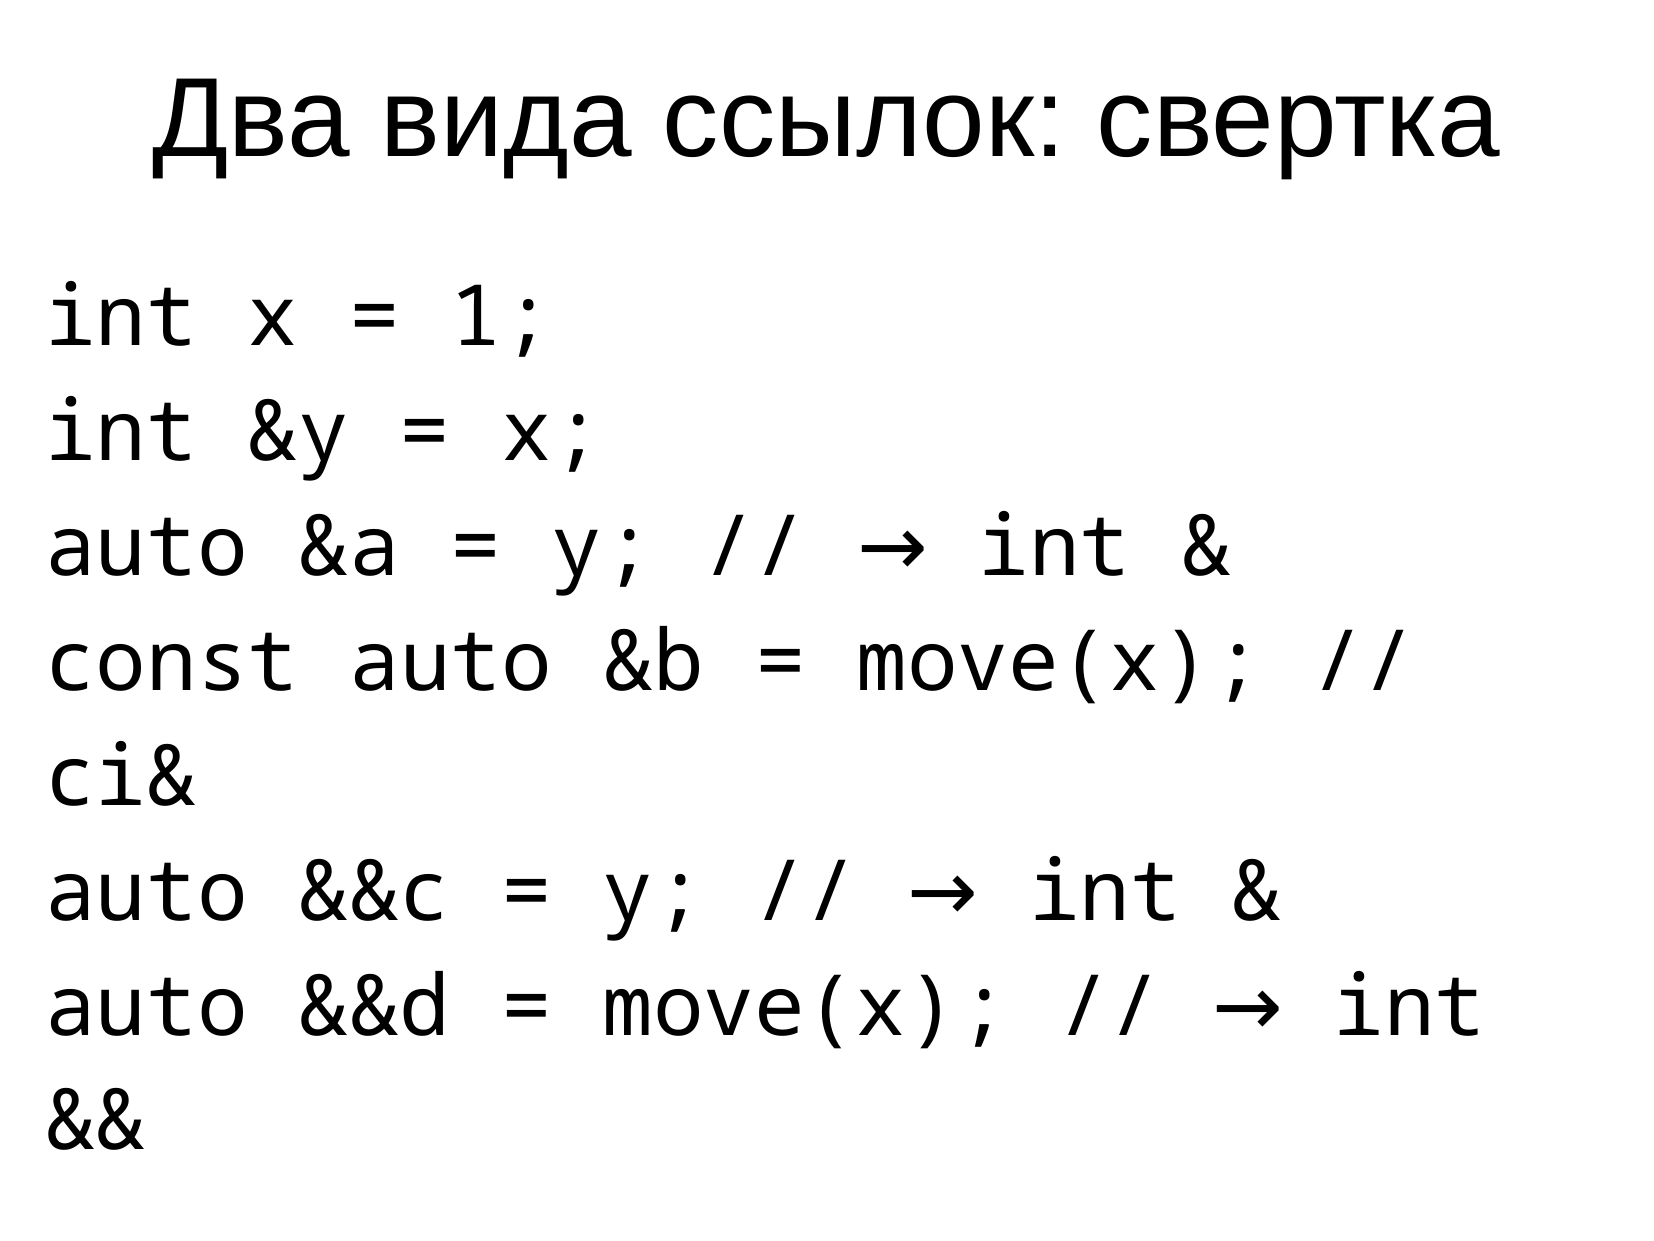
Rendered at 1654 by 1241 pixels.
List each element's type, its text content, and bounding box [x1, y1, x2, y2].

list int x = 1; int &y = x; auto &a = y; // → int & const auto &b = move(x); // ci& auto &&c = y; // → int & auto &&d = move(x); // → int && [45, 255, 1583, 1186]
title Два вида ссылок: свертка [82, 13, 1571, 222]
